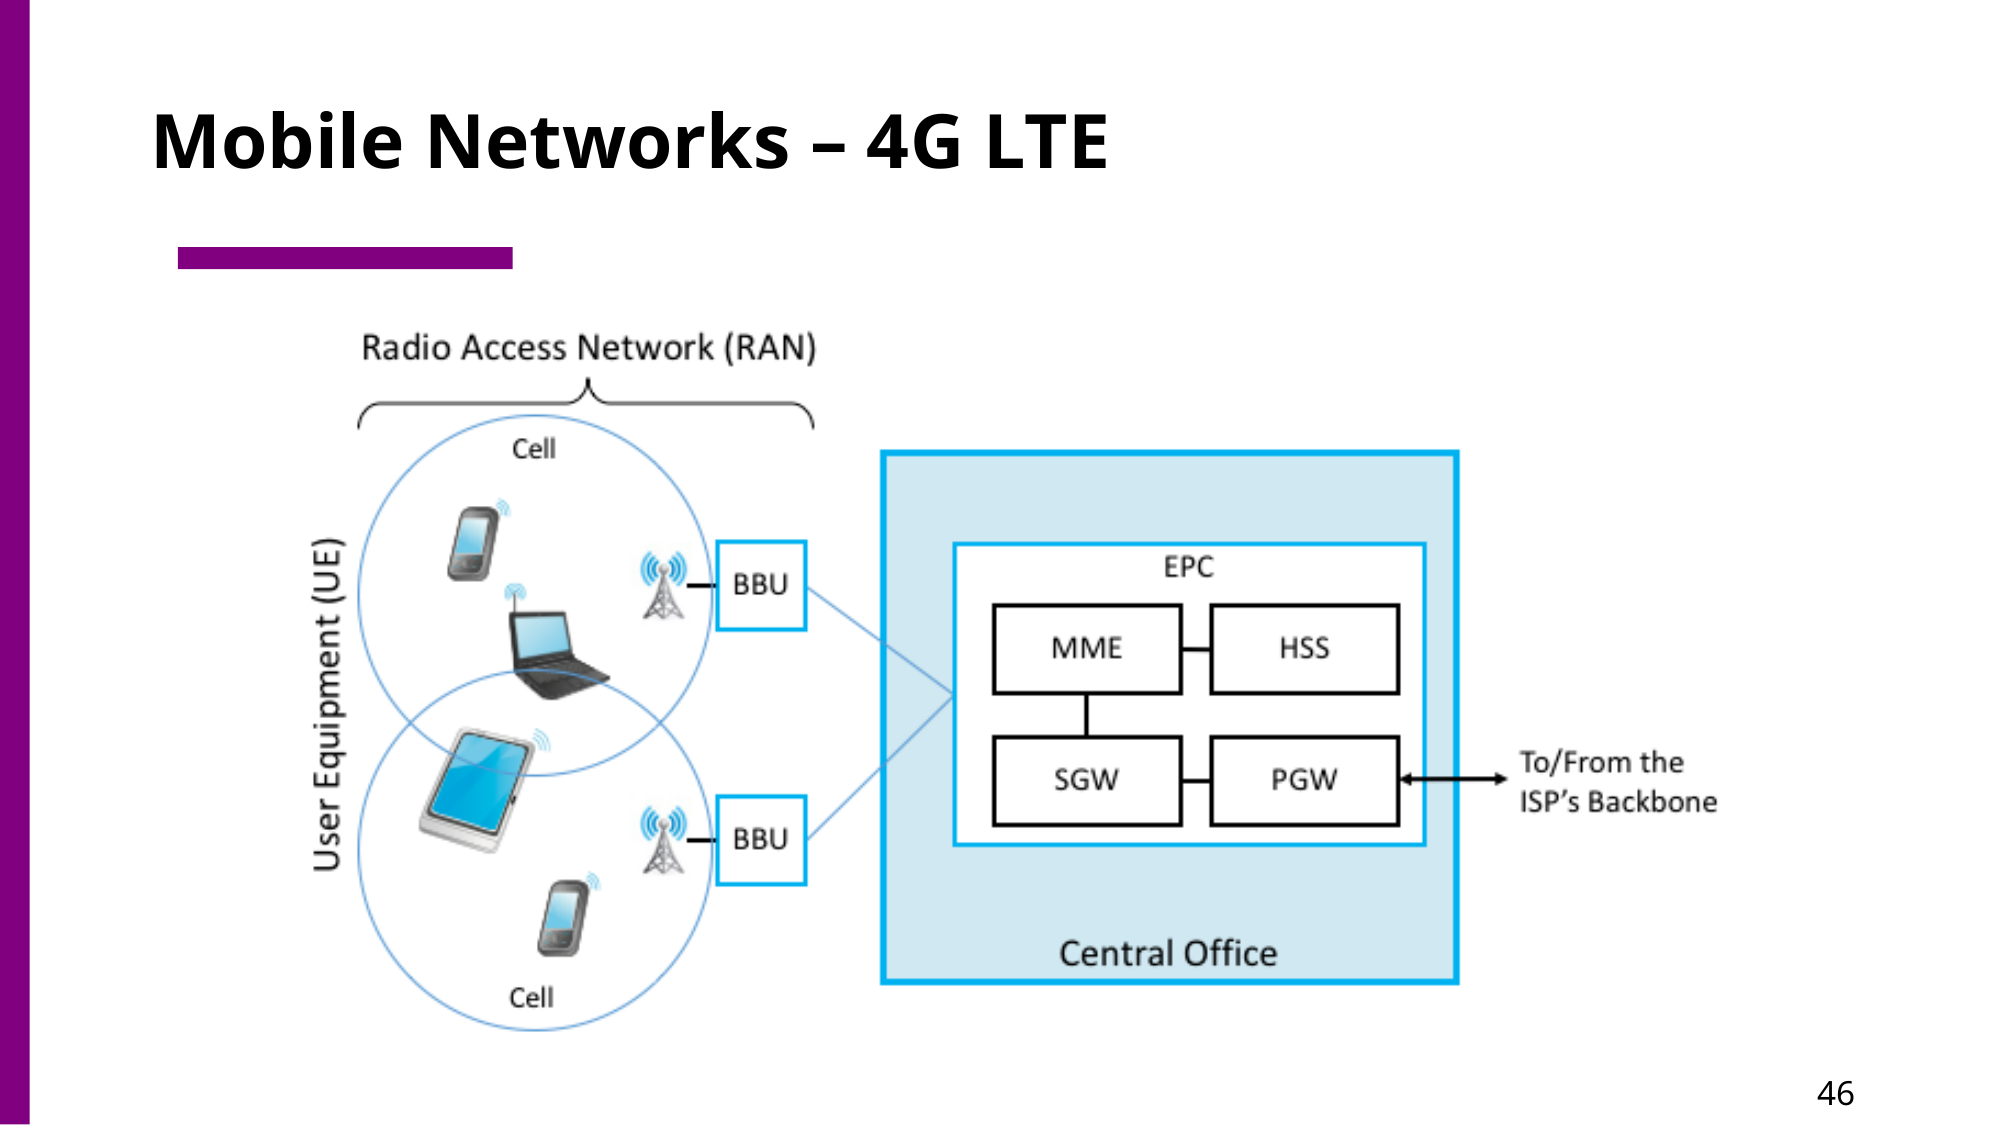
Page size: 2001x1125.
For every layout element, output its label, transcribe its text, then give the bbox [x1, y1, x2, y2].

picture [301, 314, 1726, 1043]
title Mobile Networks – 4G LTE [99, 44, 1900, 233]
